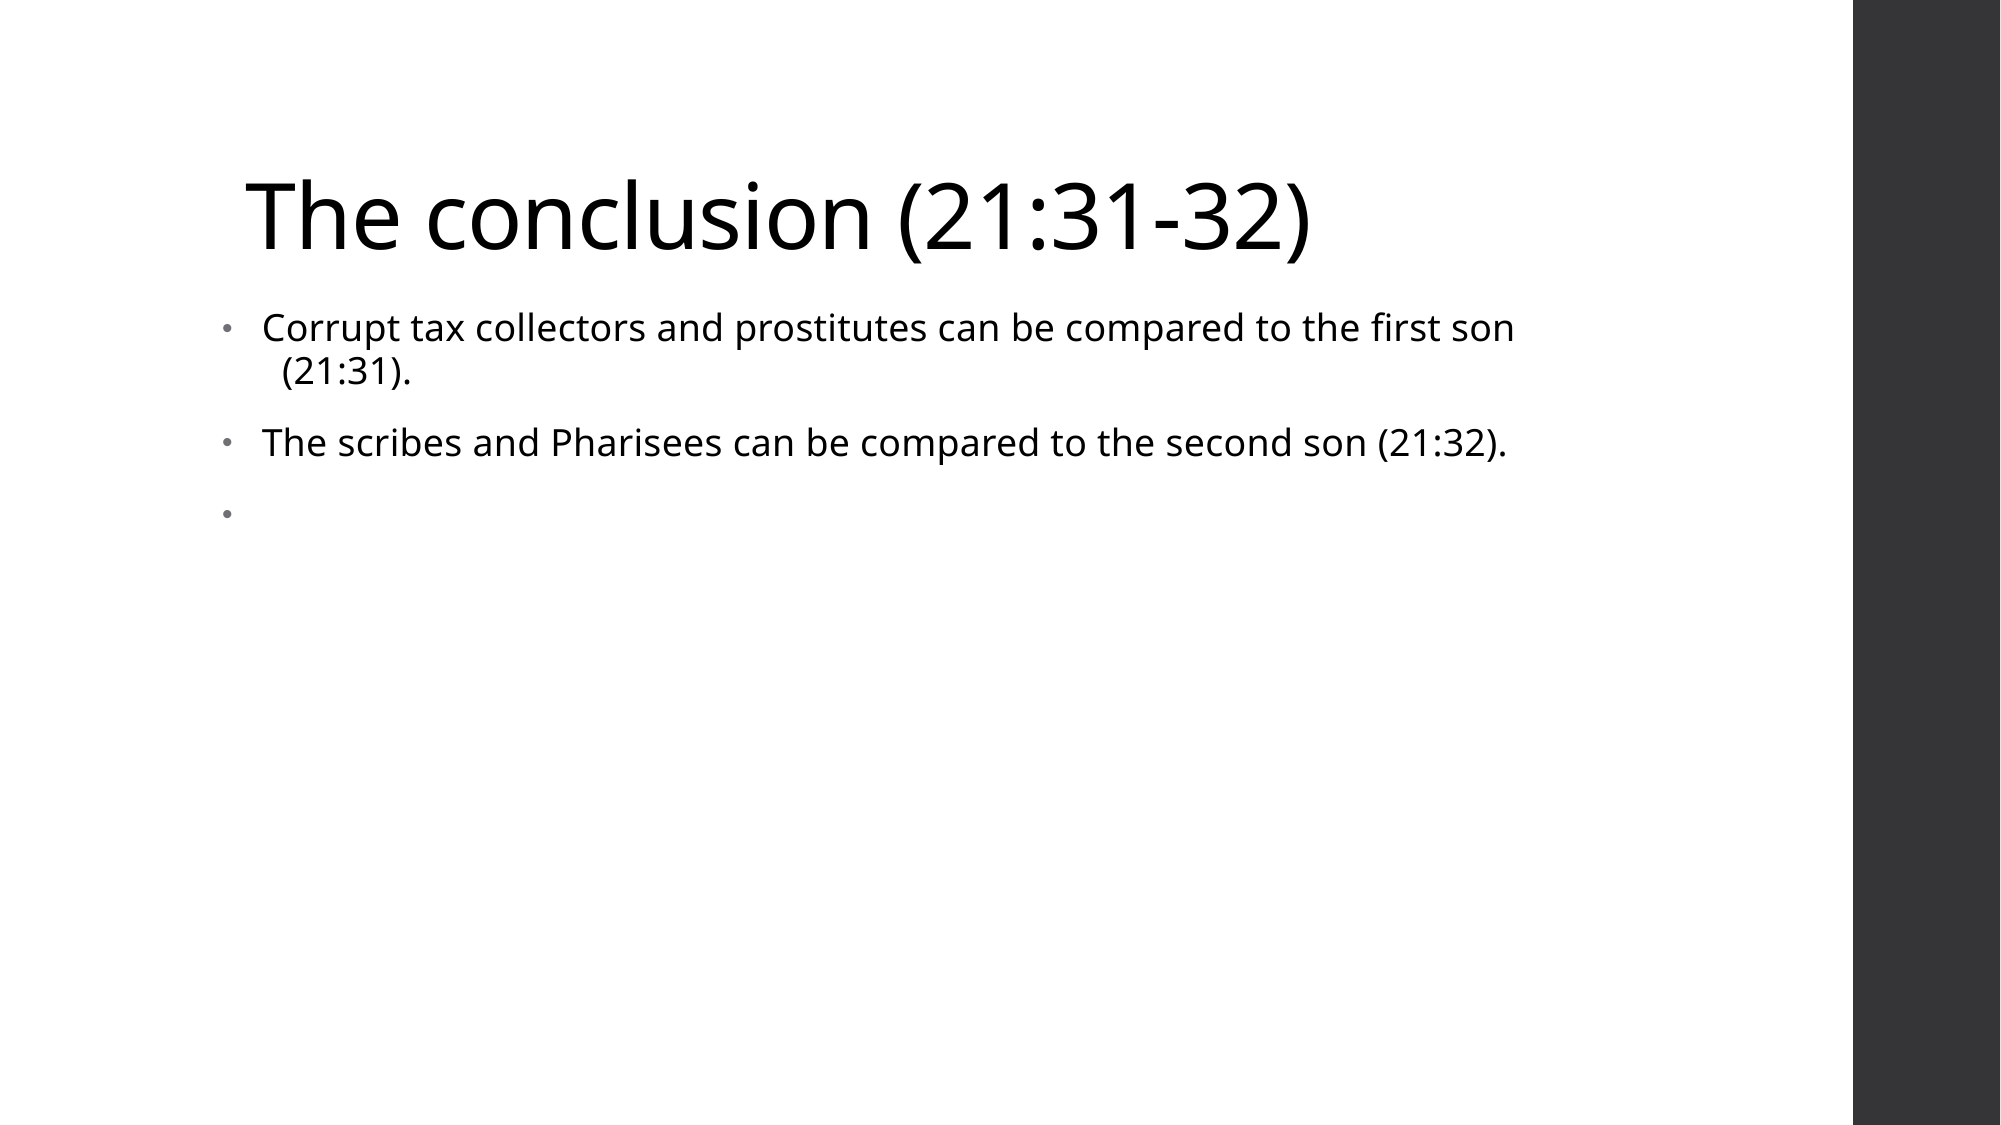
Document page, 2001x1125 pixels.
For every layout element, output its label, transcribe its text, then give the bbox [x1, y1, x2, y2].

title The conclusion (21:31-32) [206, 60, 1797, 278]
list Corrupt tax collectors and prostitutes can be compared to the first son (21:31). The scribes and Pharisees can be compared to the second son (21:32). [206, 299, 1617, 1014]
